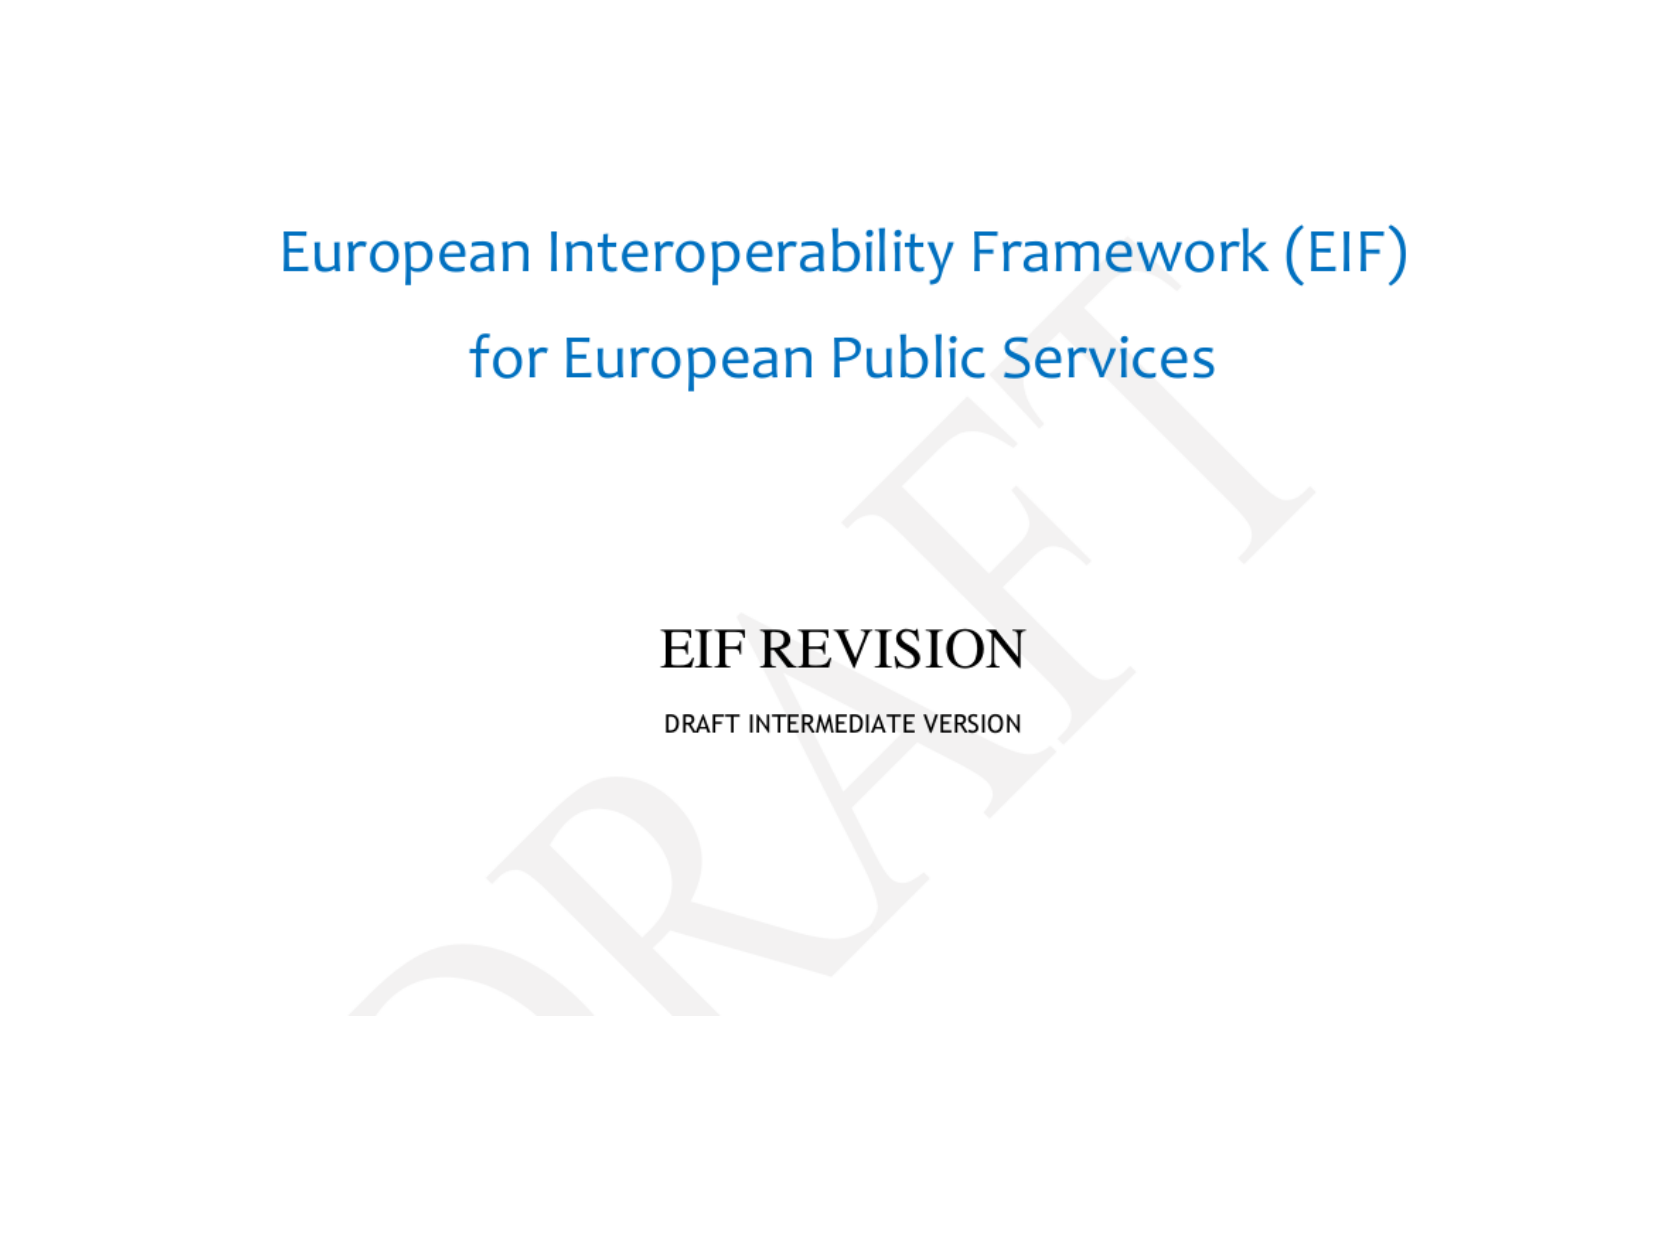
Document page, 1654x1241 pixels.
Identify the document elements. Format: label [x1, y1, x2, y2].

picture [80, 100, 1607, 1016]
